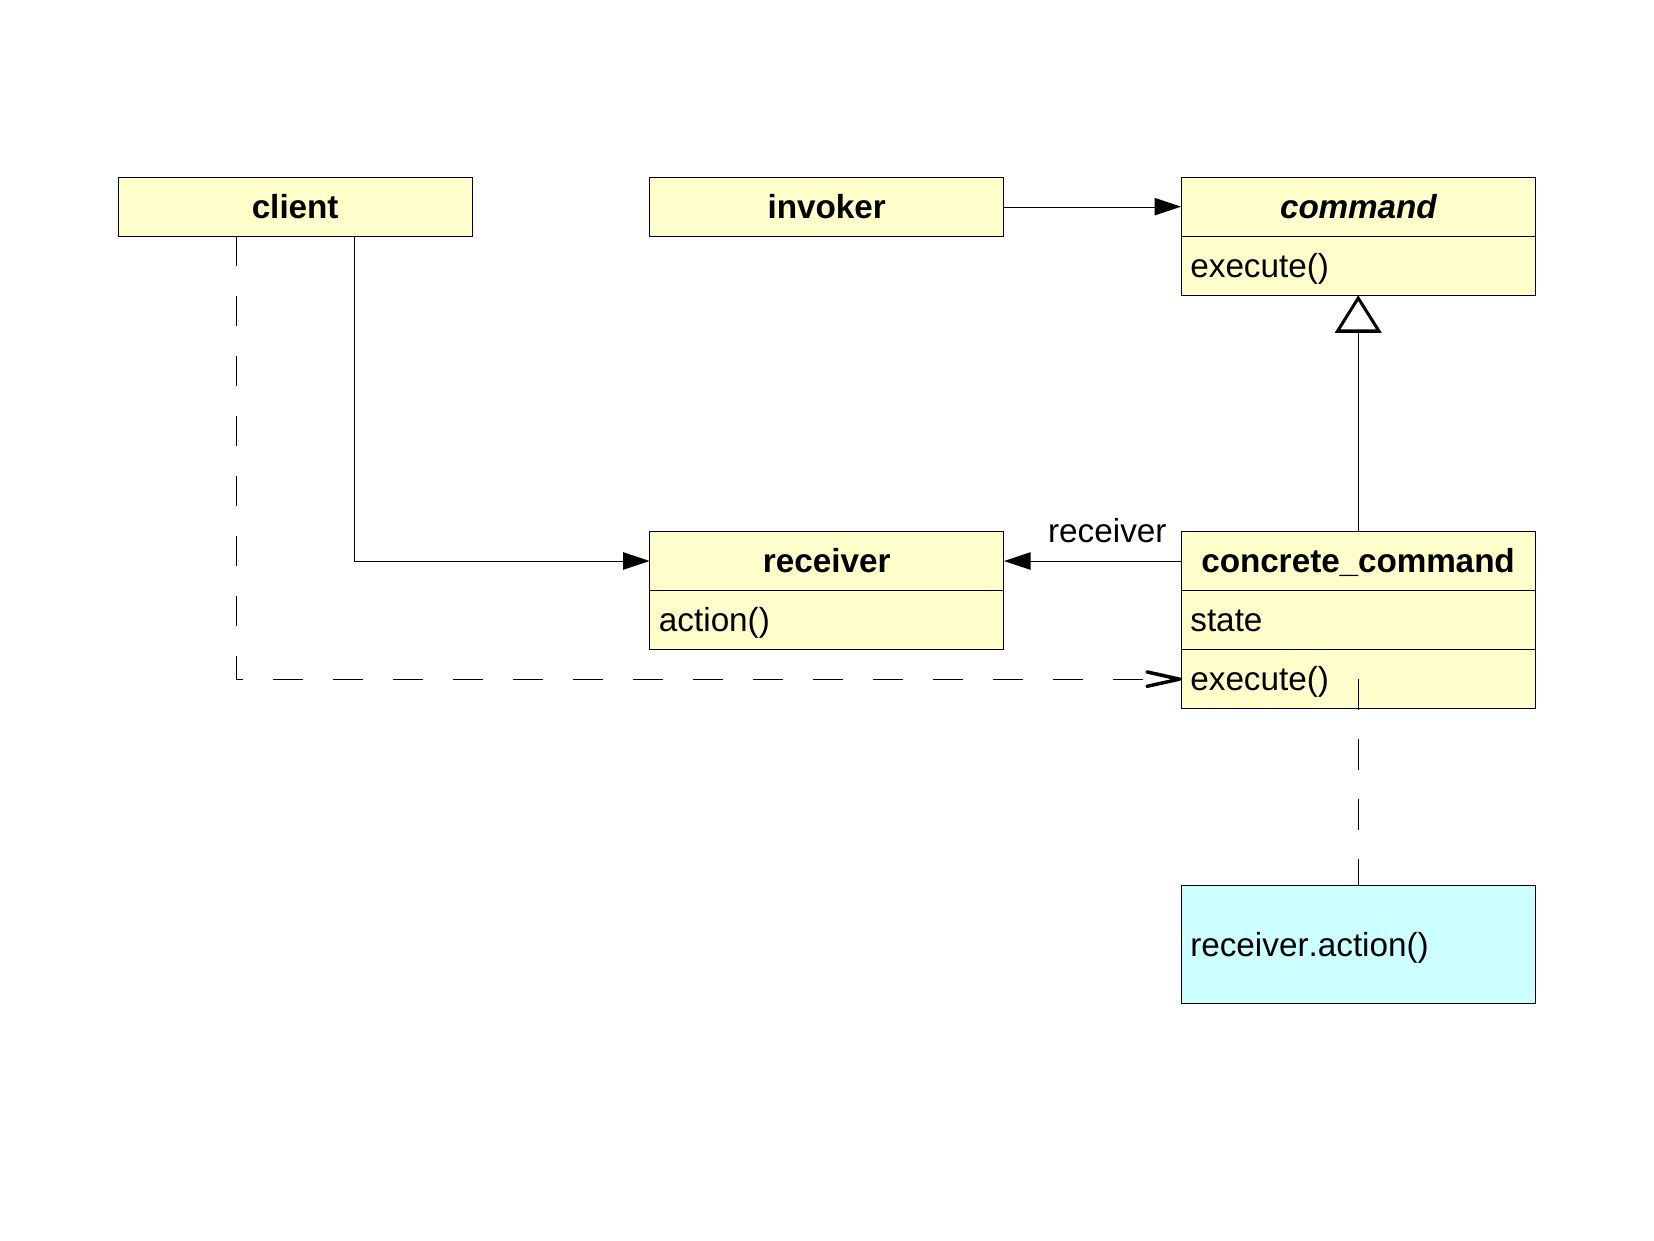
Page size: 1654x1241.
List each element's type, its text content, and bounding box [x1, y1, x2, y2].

text_box invoker [649, 177, 1004, 237]
text_box receiver [649, 531, 1004, 590]
text_box state [1181, 590, 1536, 649]
text_box receiver.action() [1181, 885, 1536, 1004]
text_box command [1181, 177, 1536, 236]
text_box execute() [1181, 236, 1536, 296]
text_box execute() [1181, 649, 1536, 709]
text_box concrete_command [1181, 531, 1536, 590]
text_box action() [649, 590, 1004, 650]
text_box receiver [1033, 501, 1182, 562]
text_box client [118, 177, 473, 237]
